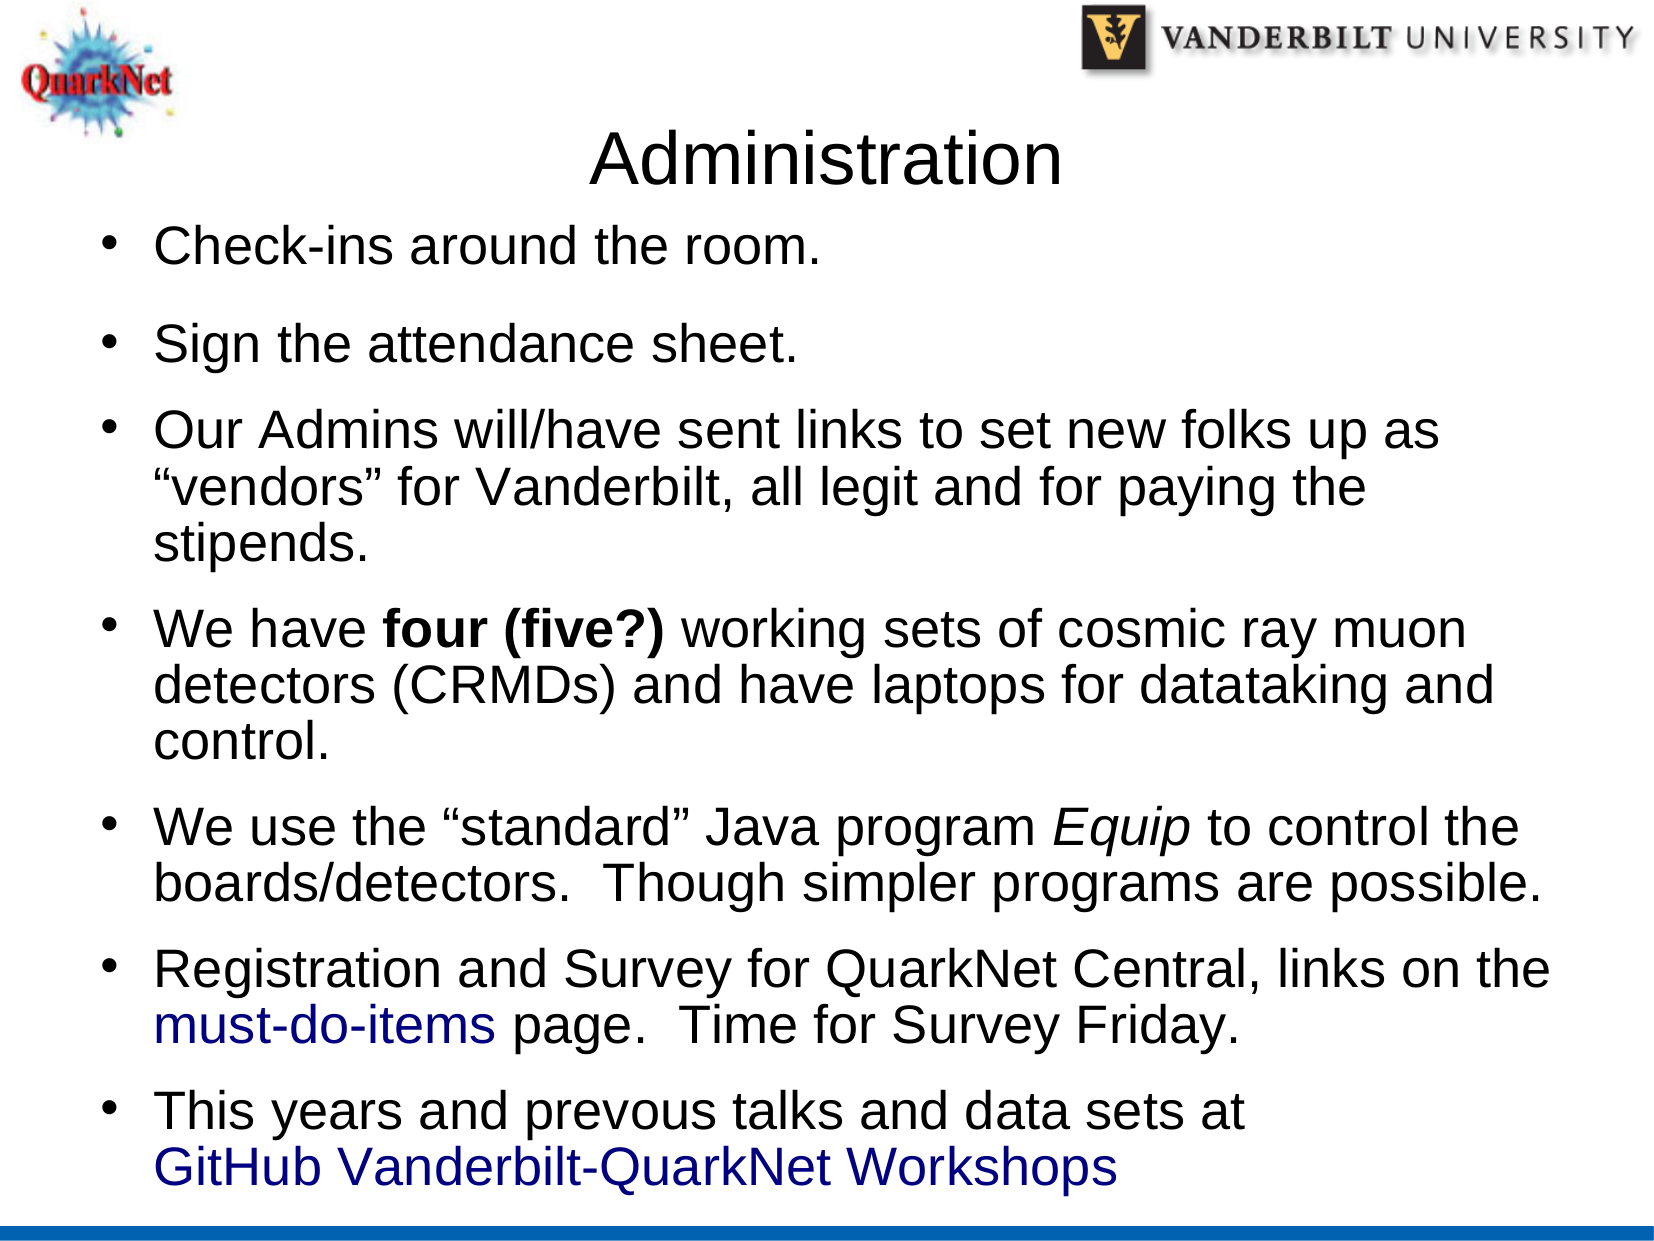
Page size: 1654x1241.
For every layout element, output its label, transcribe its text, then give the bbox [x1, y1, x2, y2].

title Administration [121, 77, 1534, 219]
list Check-ins around the room. Sign the attendance sheet. Our Admins will/have sent links to set new folks up as “vendors” for Vanderbilt, all legit and for paying the stipends. We have four (five?) working sets of cosmic ray muon detectors (CRMDs) and have laptops for datataking and control. We use the “standard” Java program Equip to control the boards/detectors. Though simpler programs are possible. Registration and Survey for QuarkNet Central, links on the must-do-items page. Time for Survey Friday. This years and prevous talks and data sets at GitHub Vanderbilt-QuarkNet Workshops [82, 219, 1571, 1202]
picture [1078, 1, 1649, 85]
picture [4, 1, 188, 152]
